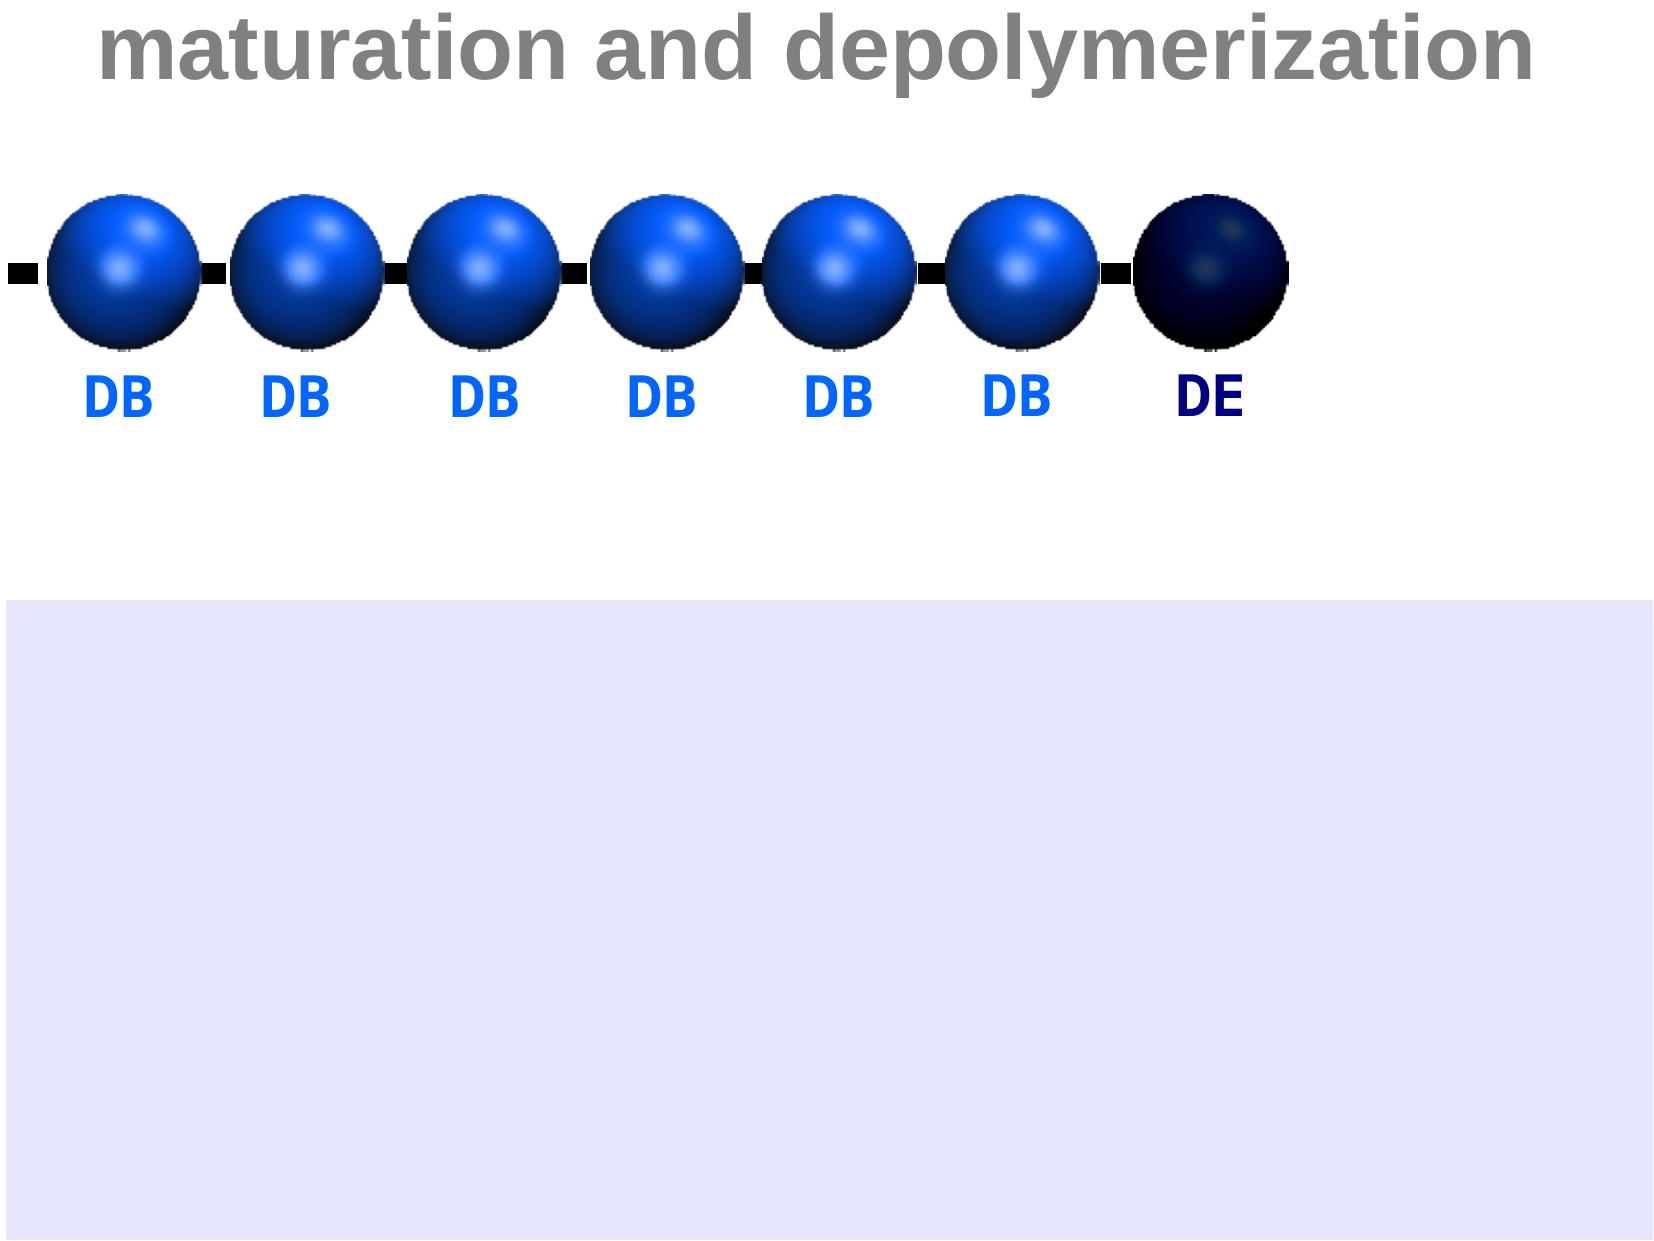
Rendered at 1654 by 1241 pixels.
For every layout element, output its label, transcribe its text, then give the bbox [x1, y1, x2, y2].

text_box DB [591, 347, 768, 421]
picture [762, 194, 917, 347]
text_box DB [768, 347, 945, 421]
text_box DB [945, 347, 1123, 421]
picture [230, 194, 385, 347]
text_box DB [402, 347, 591, 421]
text_box DE [1123, 347, 1317, 421]
text_box DB [14, 347, 225, 421]
text_box maturation and depolymerization [0, 0, 1635, 140]
picture [590, 194, 745, 347]
picture [407, 194, 562, 347]
picture [47, 194, 202, 347]
text_box DB [225, 347, 402, 421]
picture [945, 194, 1100, 347]
picture [1133, 194, 1289, 347]
text_box [6, 600, 1654, 1241]
